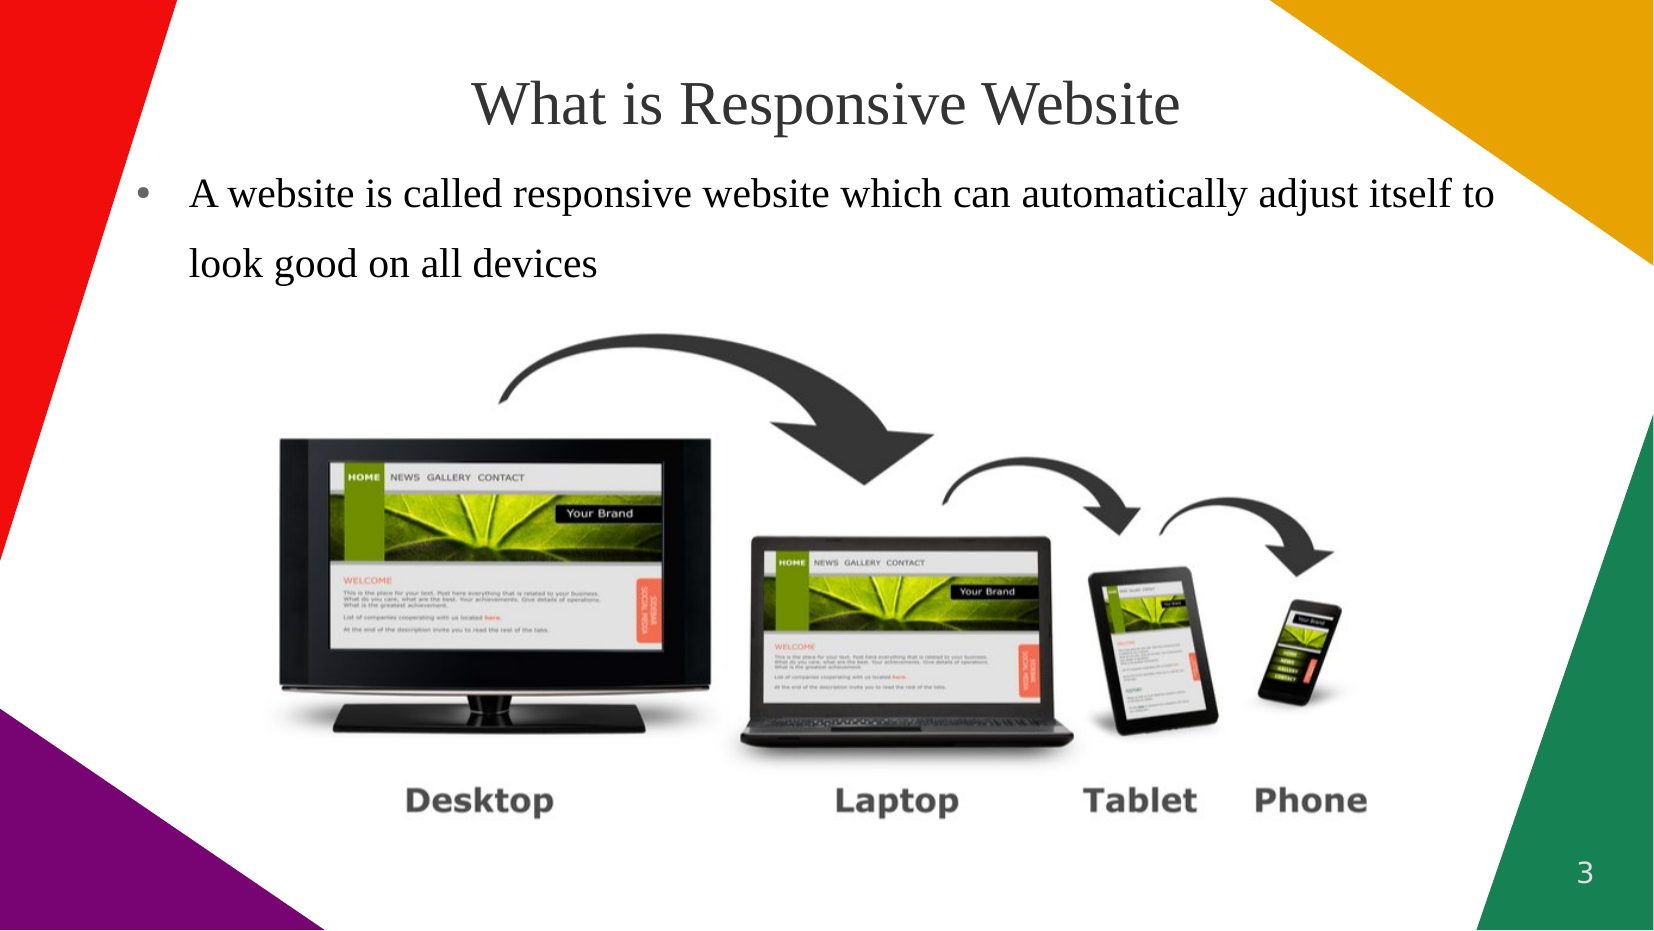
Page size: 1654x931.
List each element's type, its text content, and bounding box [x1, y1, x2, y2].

picture [263, 316, 1388, 857]
list A website is called responsive website which can automatically adjust itself to look good on all devices [118, 147, 1536, 739]
title What is Responsive Website [118, 29, 1536, 147]
